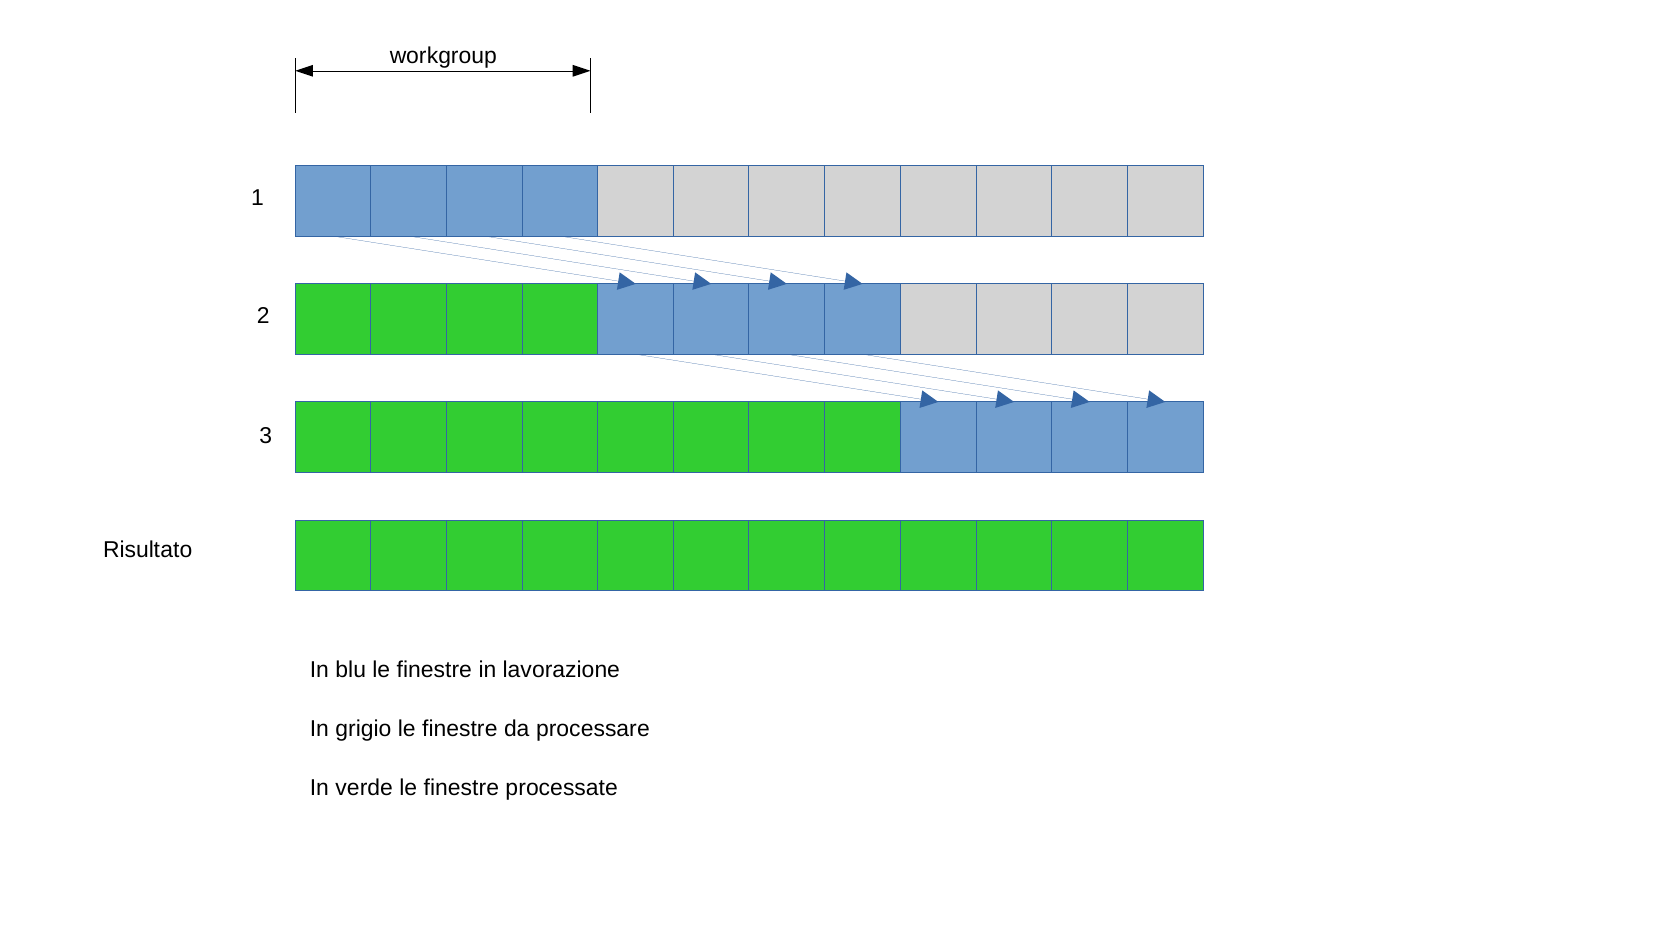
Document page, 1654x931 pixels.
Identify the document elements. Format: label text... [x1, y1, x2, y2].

text_box [295, 520, 1204, 591]
text_box In grigio le finestre da processare [295, 708, 1240, 767]
text_box [295, 283, 1204, 355]
text_box [295, 401, 1204, 473]
text_box 1 [236, 177, 296, 237]
text_box In blu le finestre in lavorazione [295, 649, 1240, 708]
text_box 3 [236, 415, 296, 473]
text_box 2 [242, 295, 296, 357]
text_box [295, 165, 1204, 237]
text_box In verde le finestre processate [295, 767, 1240, 827]
text_box Risultato [88, 529, 289, 570]
